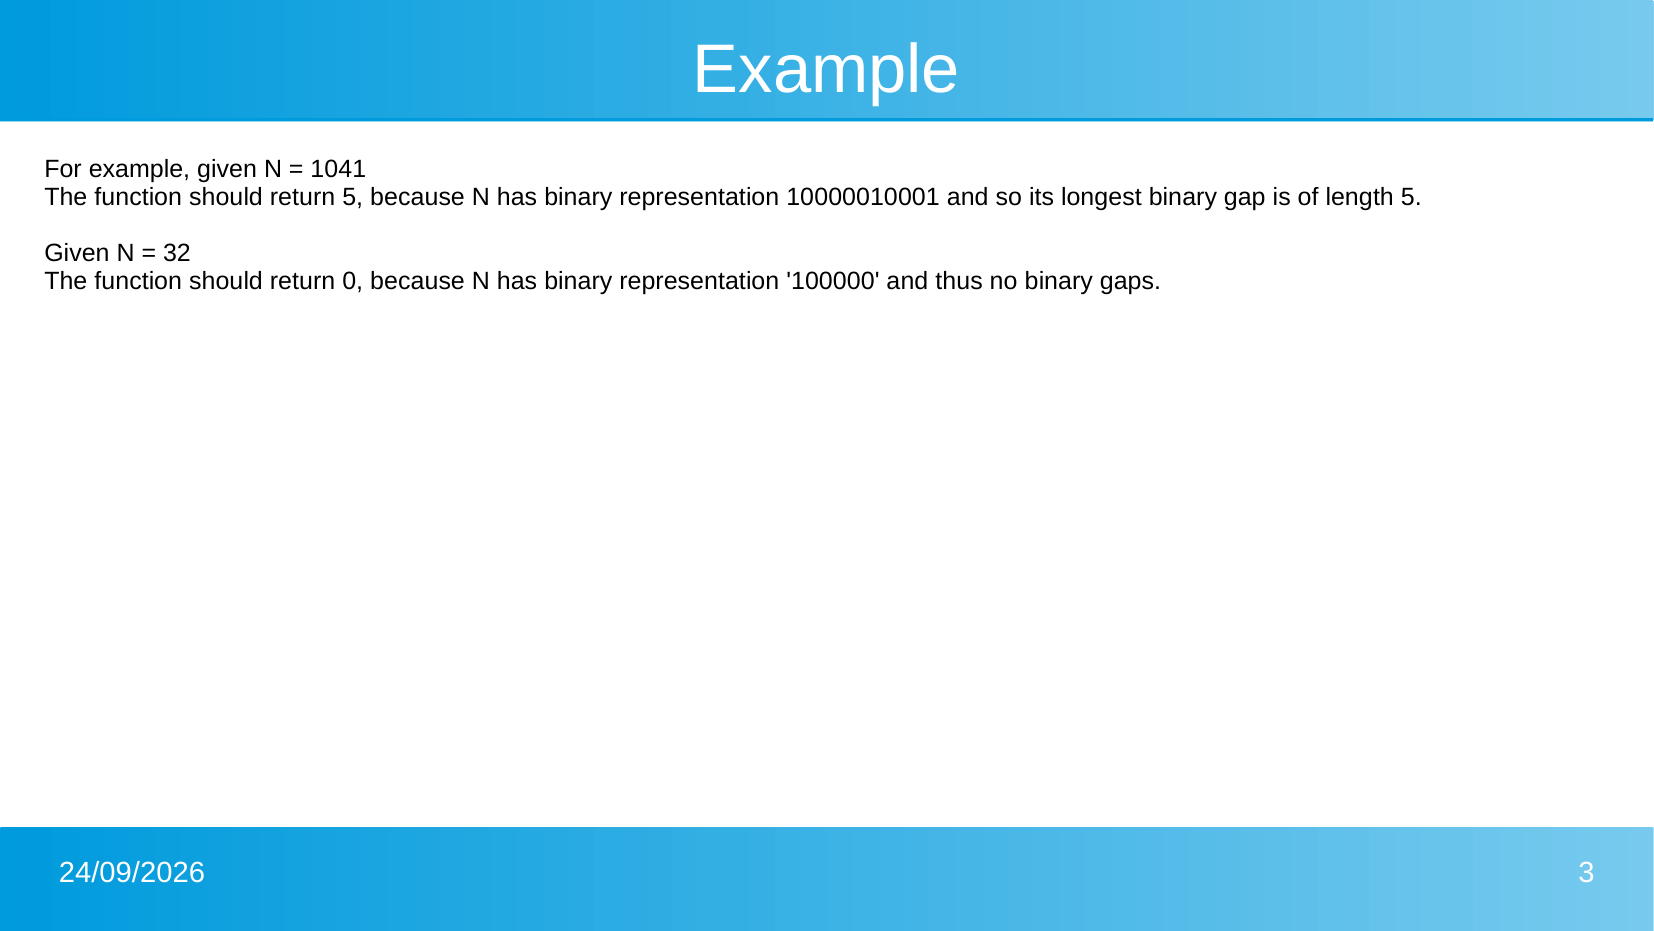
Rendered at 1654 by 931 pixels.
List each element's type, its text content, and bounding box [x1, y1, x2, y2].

title Example [59, 29, 1595, 108]
text_box For example, given N = 1041 The function should return 5, because N has binary representation 10000010001 and so its longest binary gap is of length 5. Given N = 32 The function should return 0, because N has binary representation '100000' and thus no binary gaps. [29, 147, 1506, 345]
